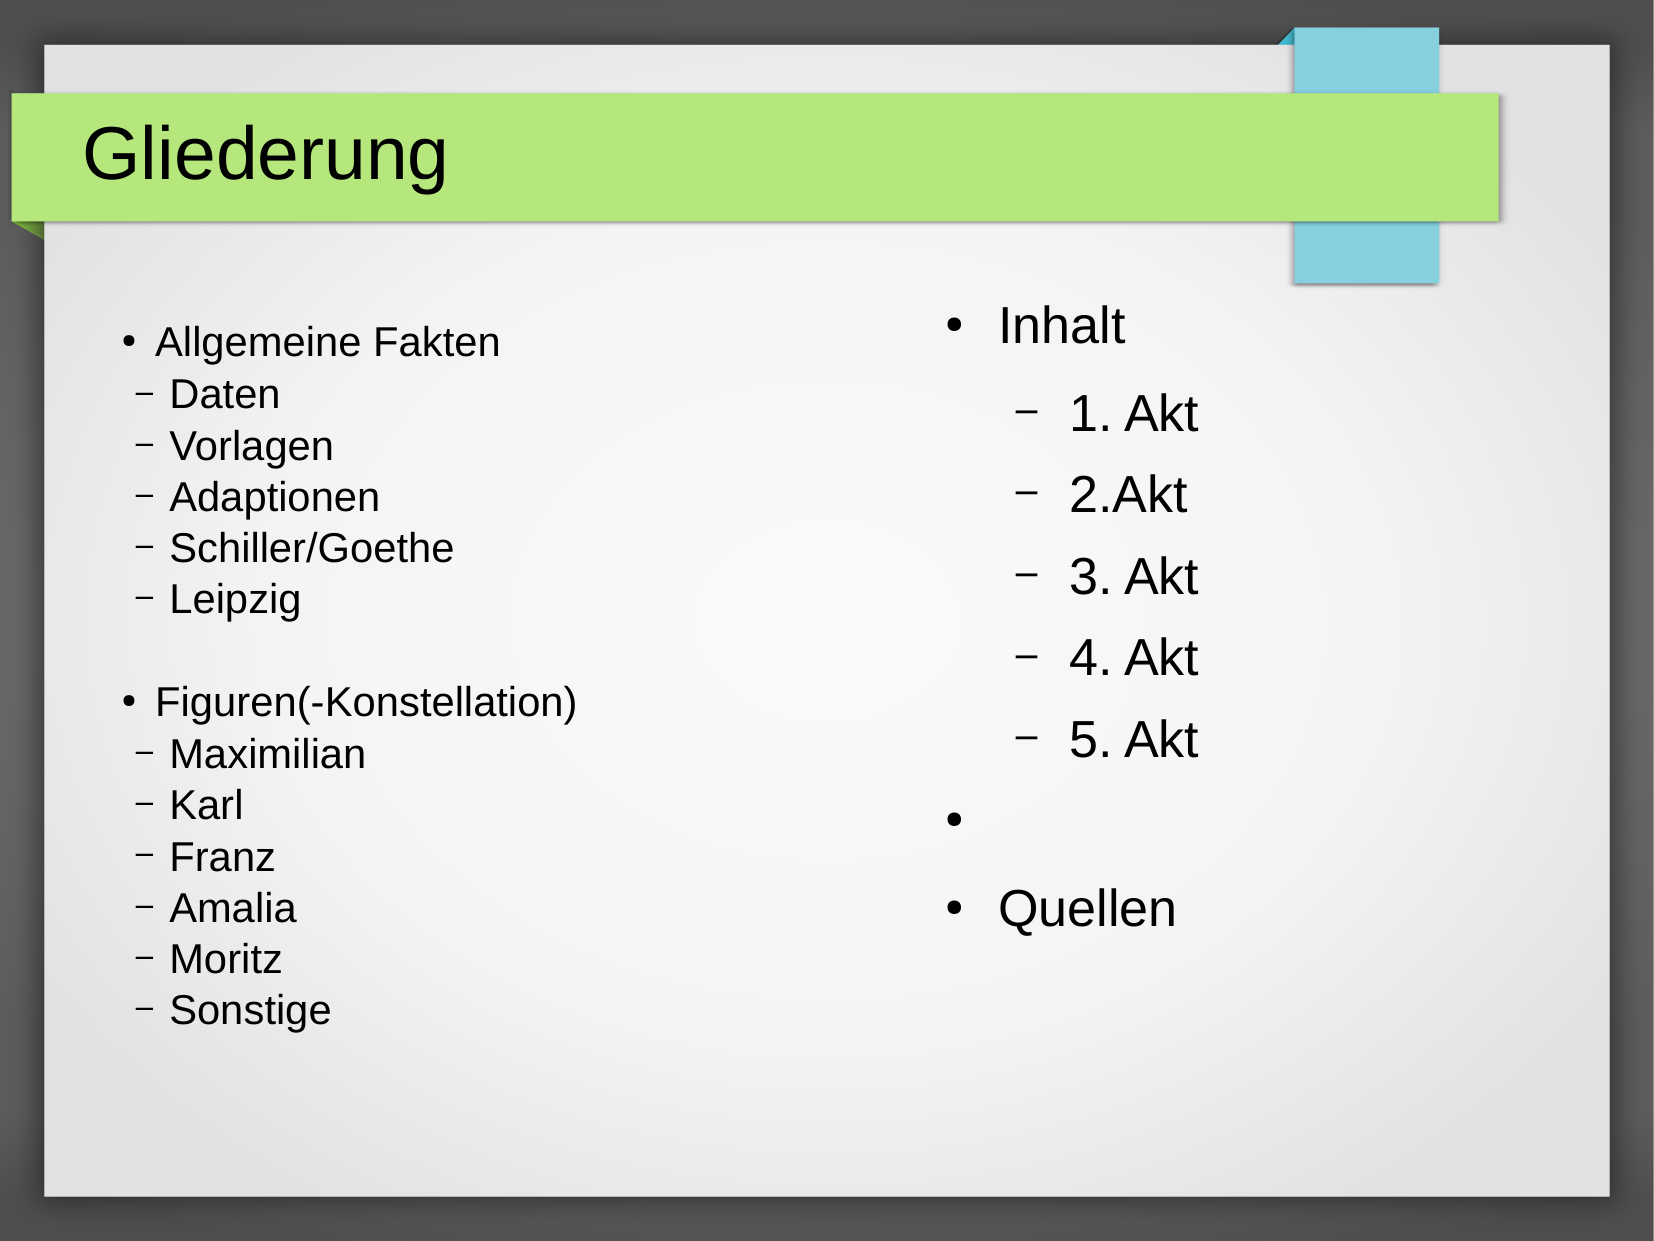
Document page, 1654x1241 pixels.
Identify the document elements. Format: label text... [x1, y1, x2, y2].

list Inhalt 1. Akt 2.Akt 3. Akt 4. Akt 5. Akt Quellen [927, 296, 1654, 1016]
title Gliederung [82, 94, 1264, 213]
list Allgemeine Fakten Daten Vorlagen Adaptionen Schiller/Goethe Leipzig Figuren(-Konstellation) Maximilian Karl Franz Amalia Moritz Sonstige [118, 318, 845, 1039]
picture [0, 0, 1654, 1241]
